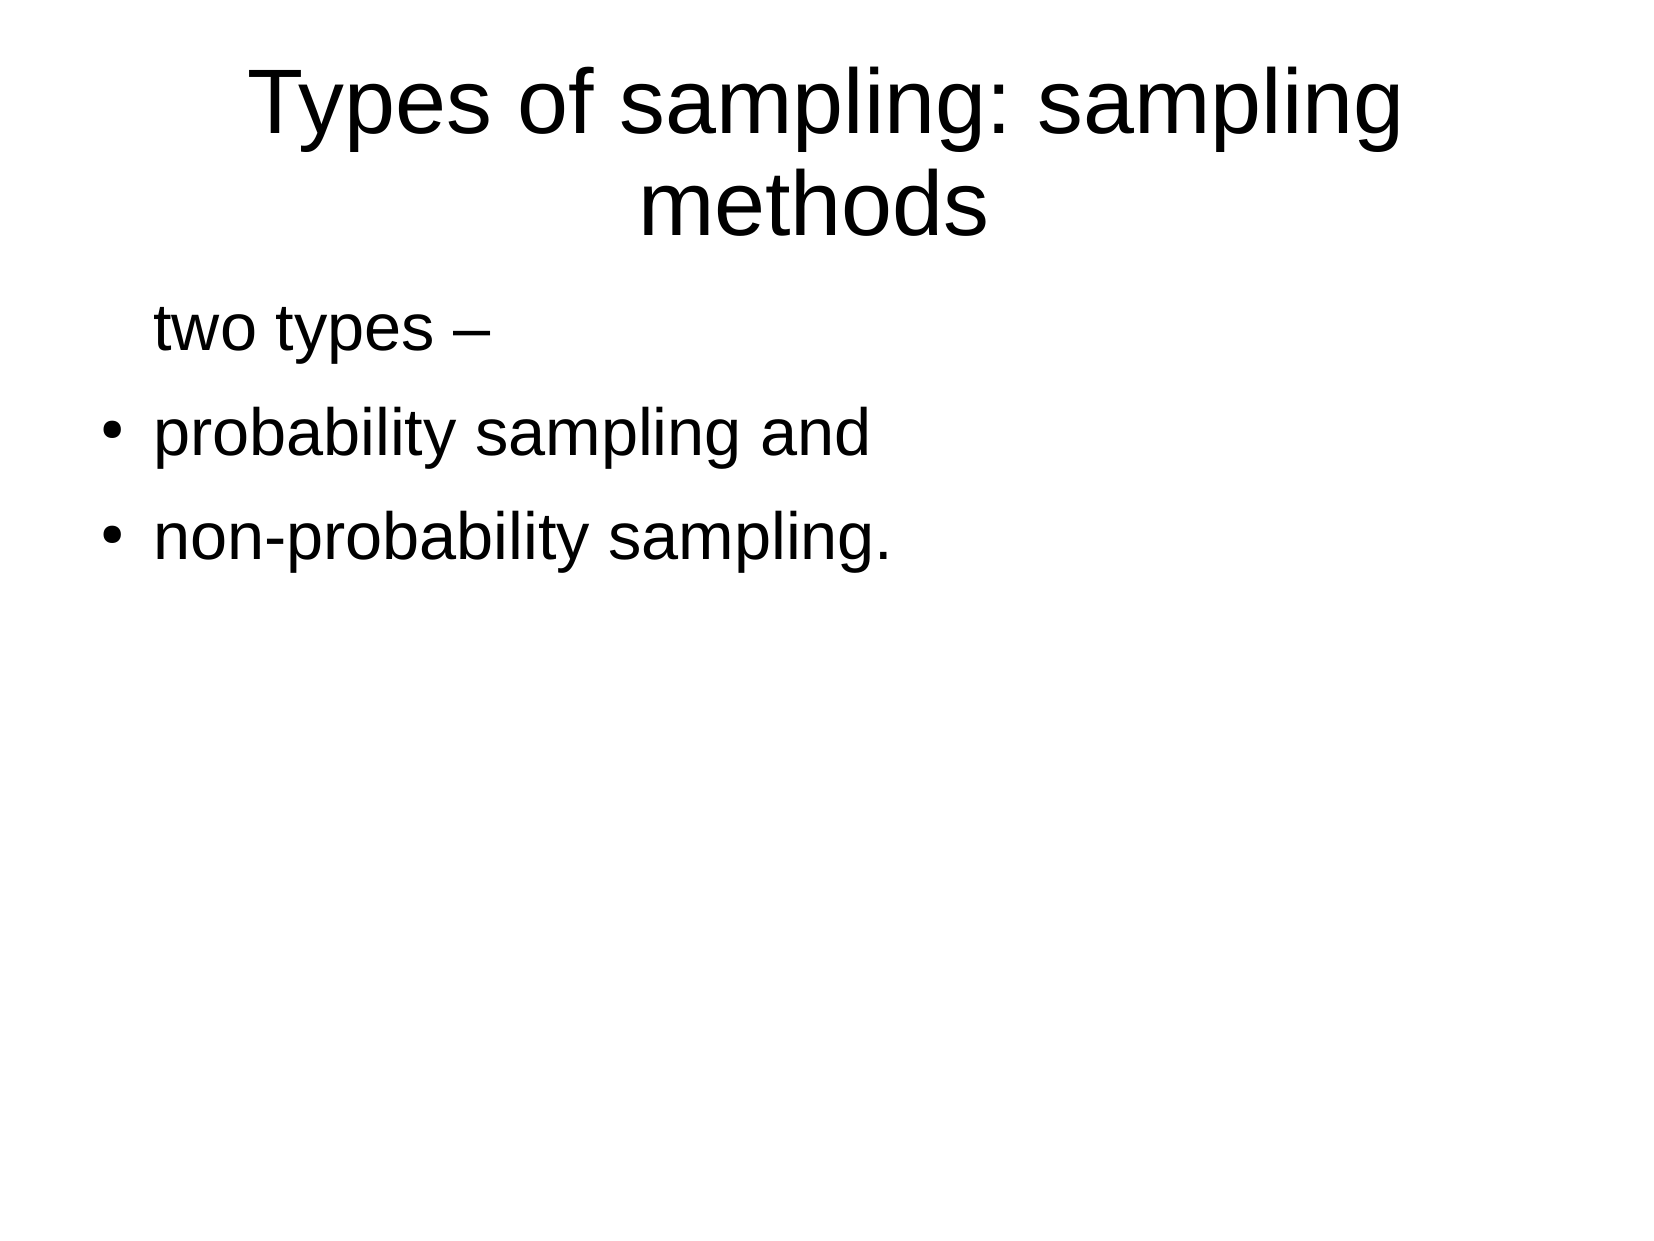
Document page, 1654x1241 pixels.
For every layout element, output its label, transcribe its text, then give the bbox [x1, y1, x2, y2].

title Types of sampling: sampling methods [82, 49, 1571, 257]
list two types – probability sampling and non-probability sampling. [82, 290, 1571, 1010]
